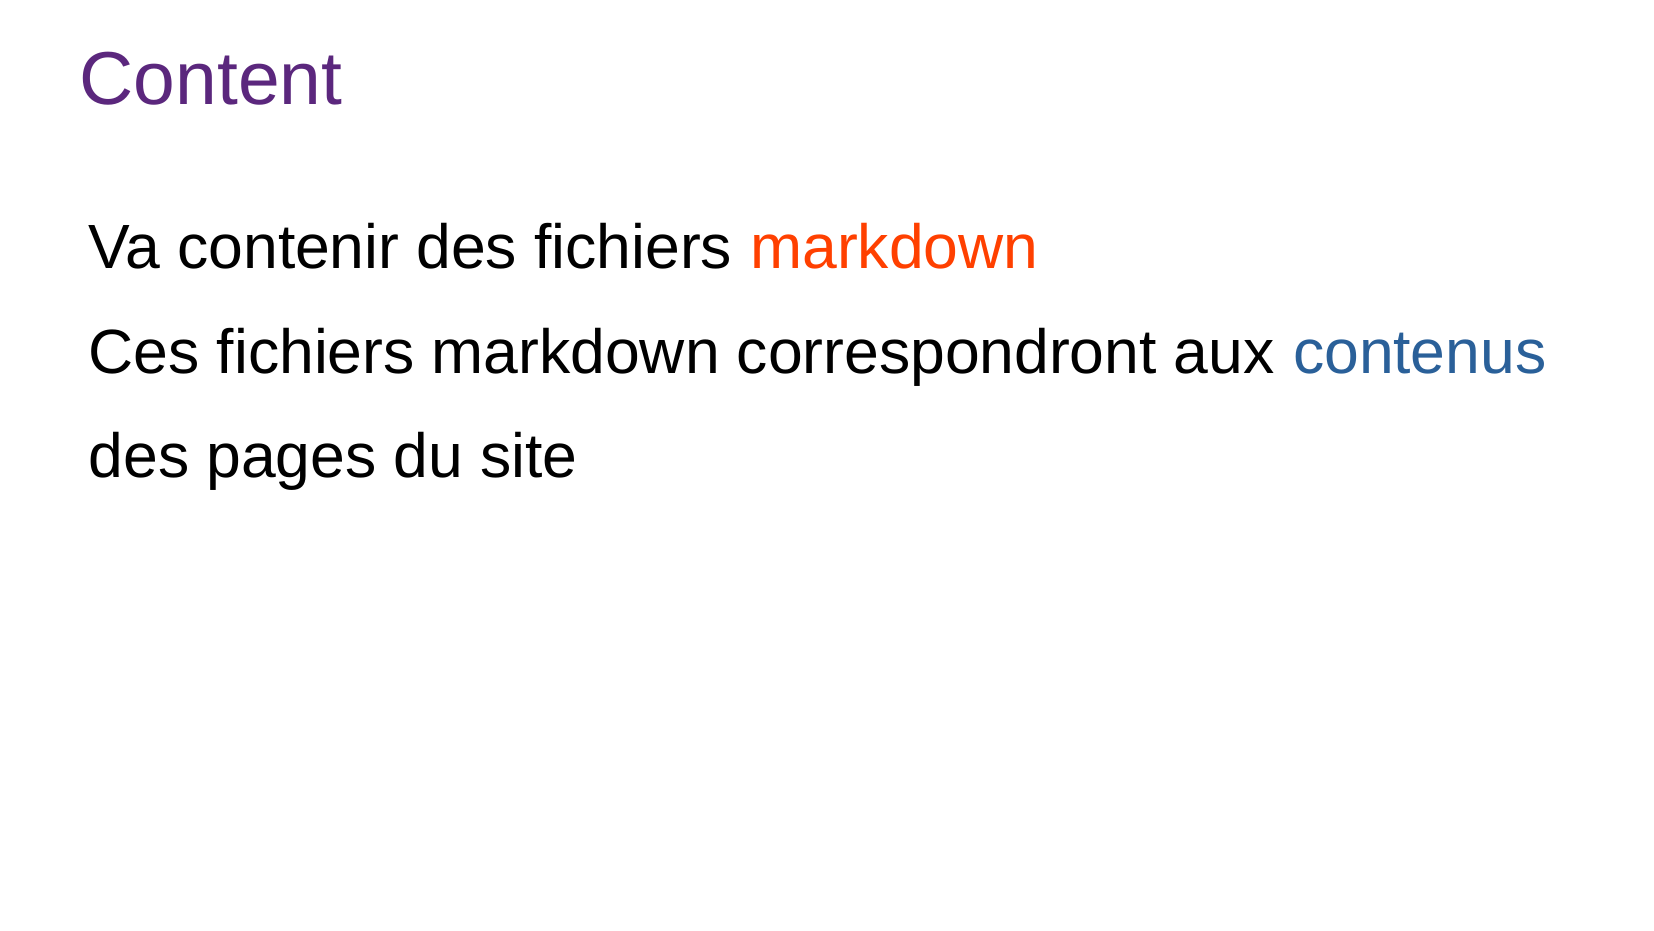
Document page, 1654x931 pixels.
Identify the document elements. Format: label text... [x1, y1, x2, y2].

text_box Va contenir des fichiers markdown Ces fichiers markdown correspondront aux contenus des pages du site [88, 177, 1577, 827]
title Content [79, 36, 1557, 148]
